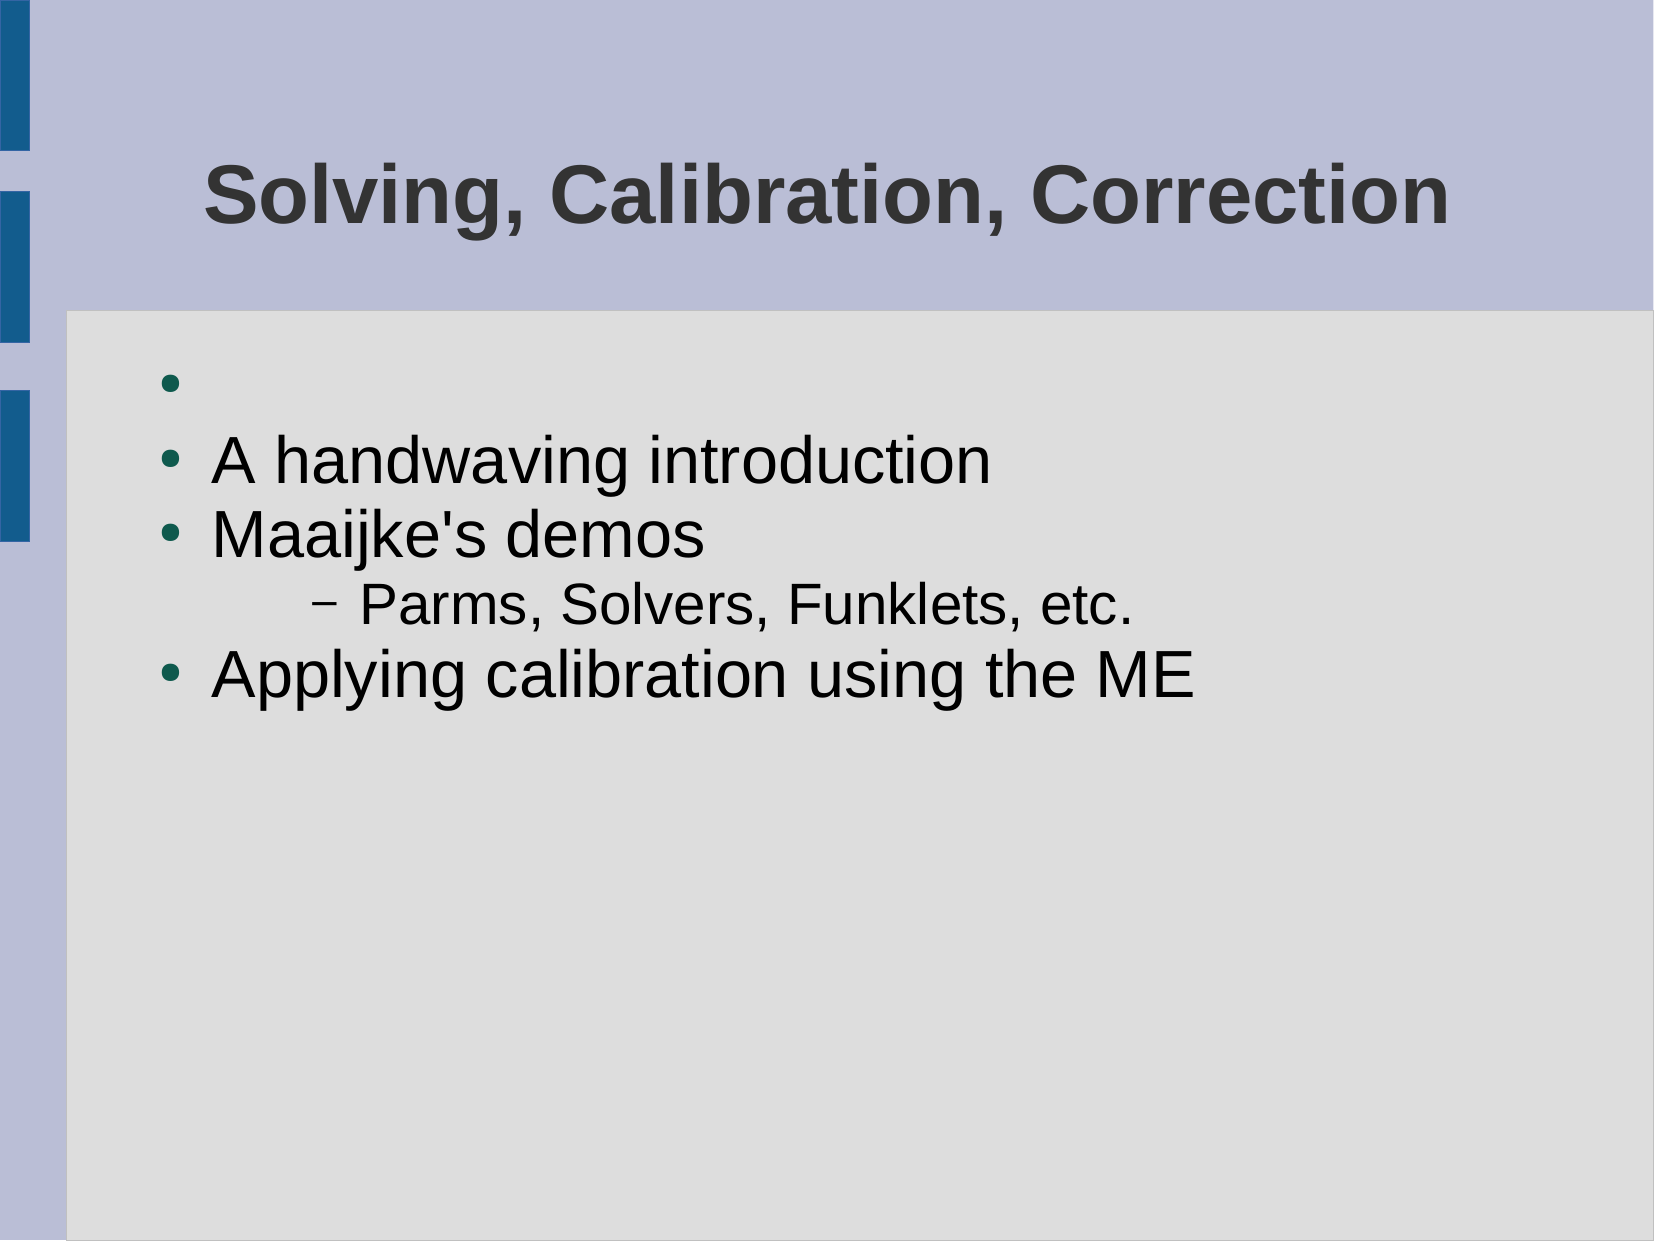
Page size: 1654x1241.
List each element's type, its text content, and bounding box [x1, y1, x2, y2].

list A handwaving introduction Maaijke's demos Parms, Solvers, Funklets, etc. Applying calibration using the ME [123, 347, 1536, 1130]
title Solving, Calibration, Correction [121, 91, 1534, 299]
